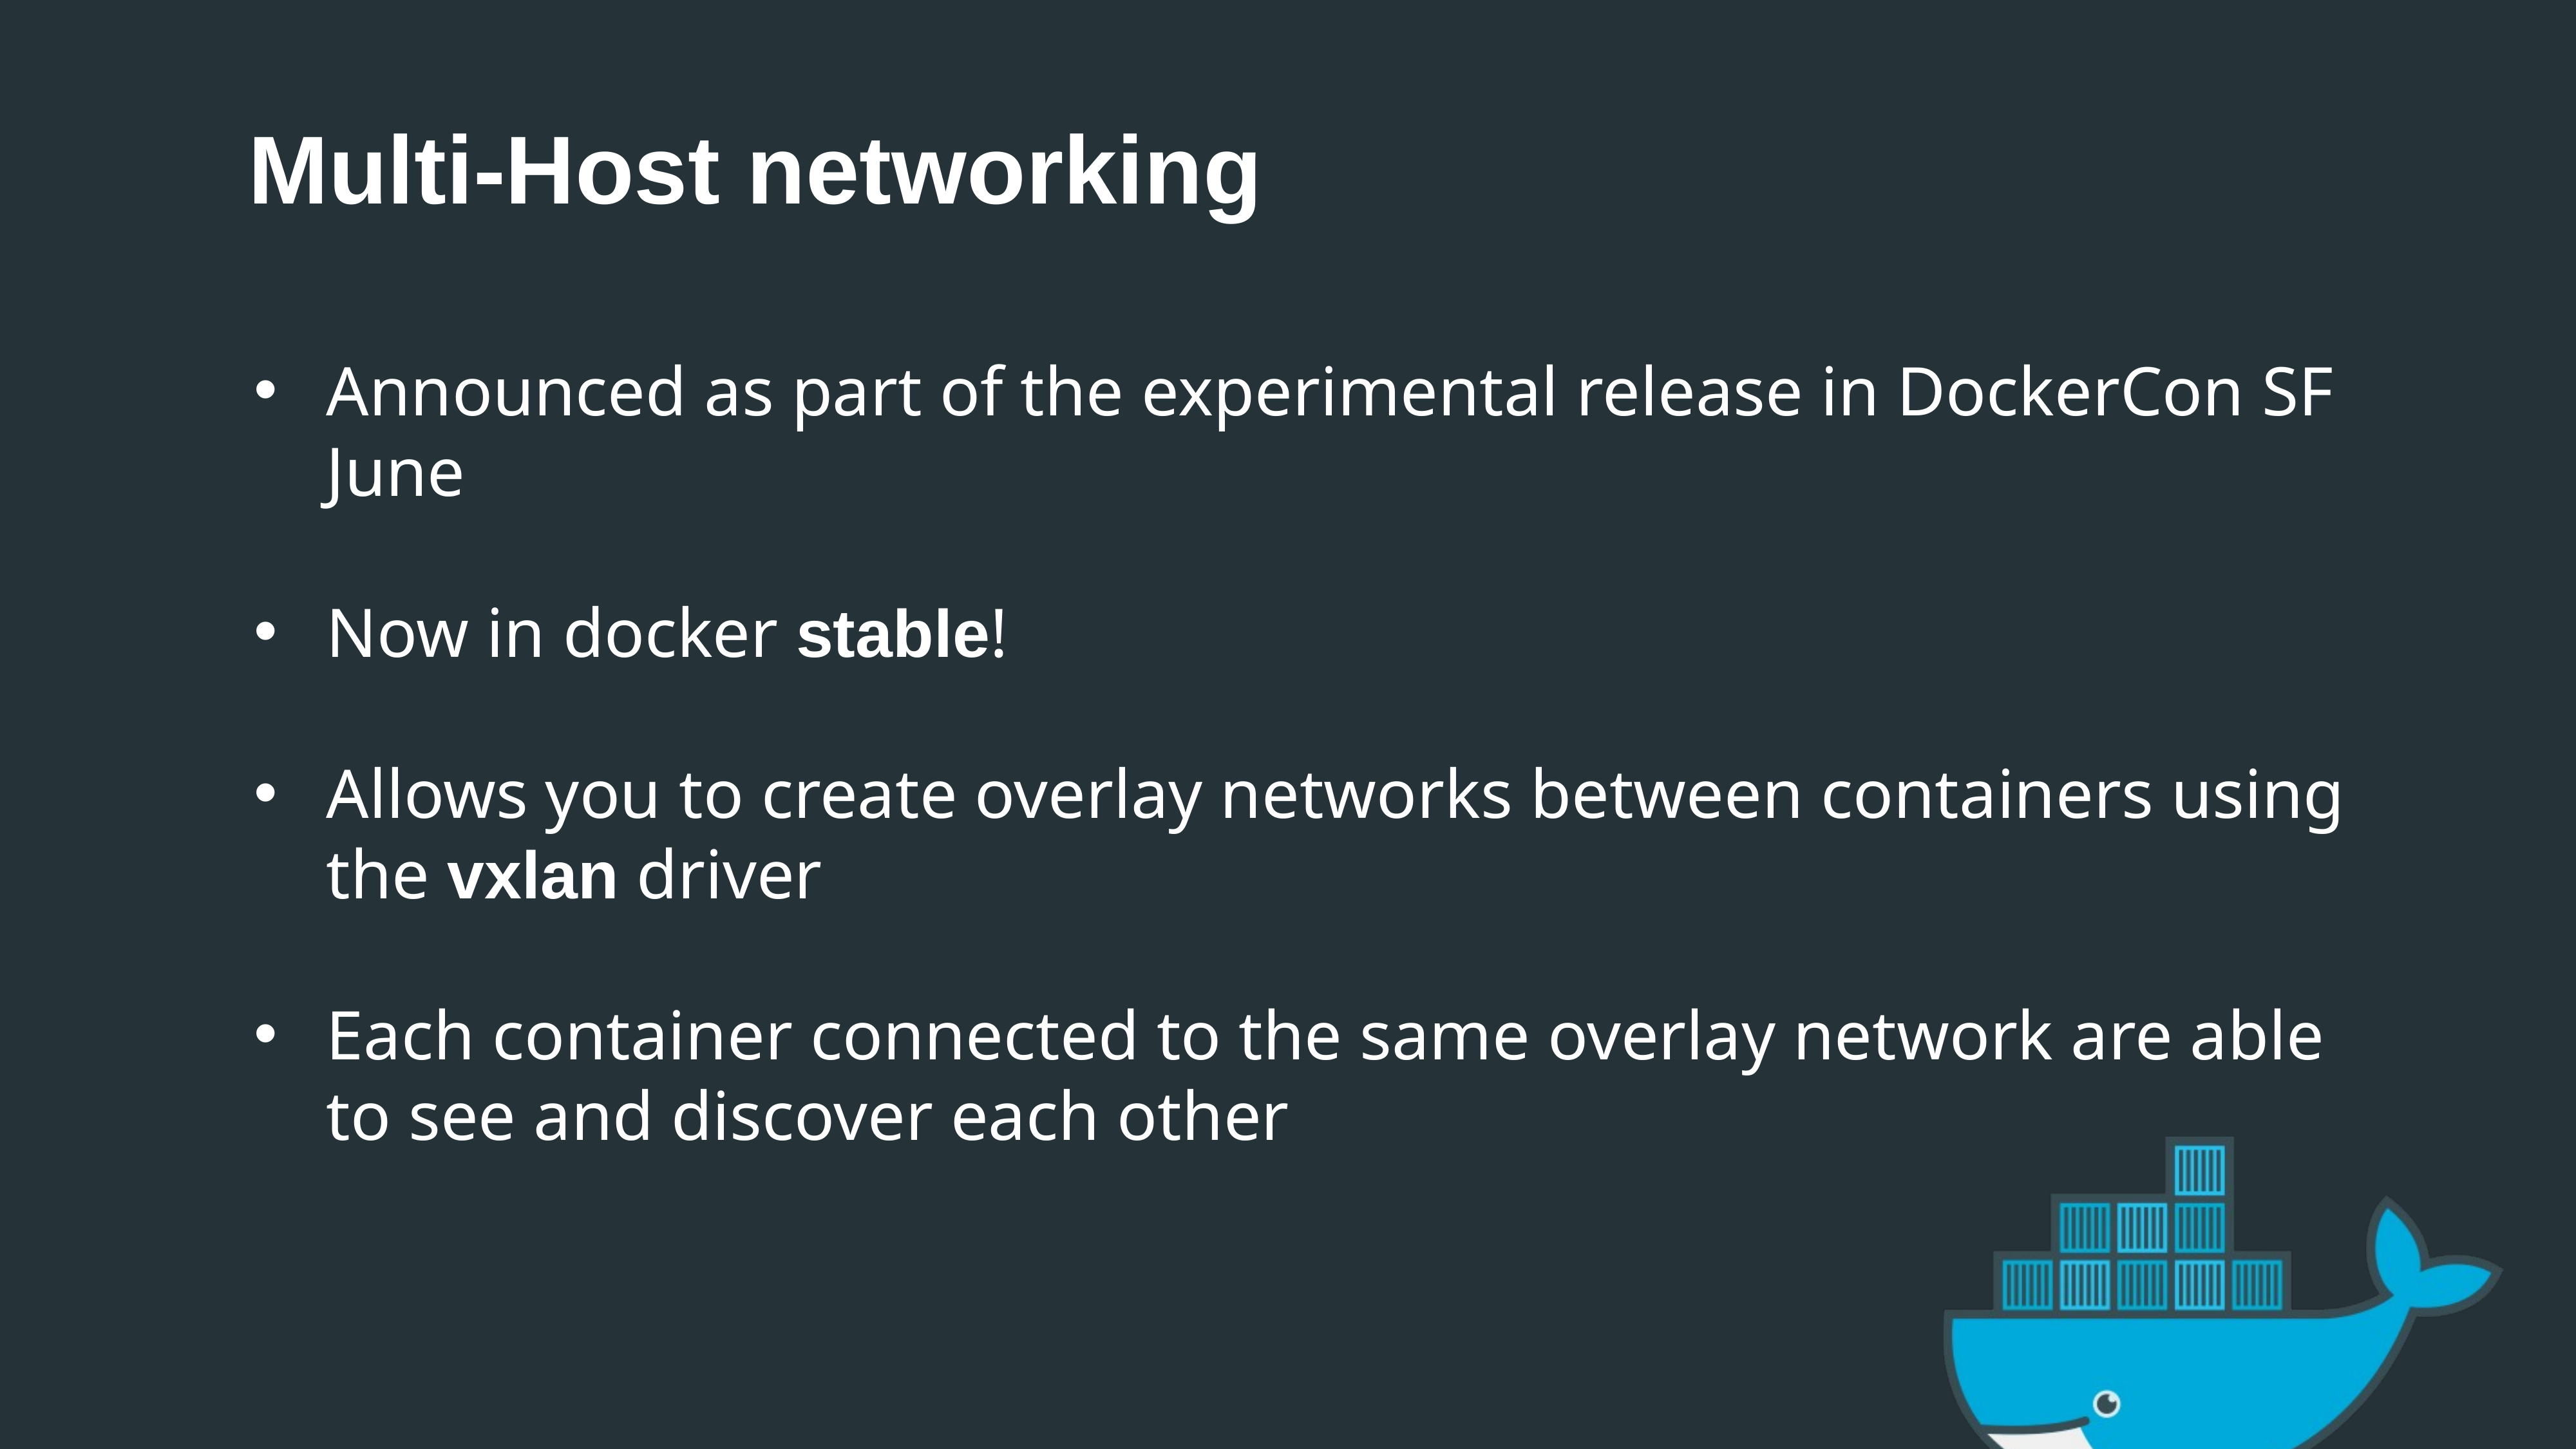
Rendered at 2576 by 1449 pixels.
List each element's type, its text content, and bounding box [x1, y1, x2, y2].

picture [1943, 1137, 2505, 1449]
text_box Multi-Host networking [248, 107, 1803, 259]
picture [2092, 1389, 2121, 1418]
text_box Announced as part of the experimental release in DockerCon SF June Now in docker stable! Allows you to create overlay networks between containers using the vxlan driver Each container connected to the same overlay network are able to see and discover each other [254, 348, 2396, 1154]
